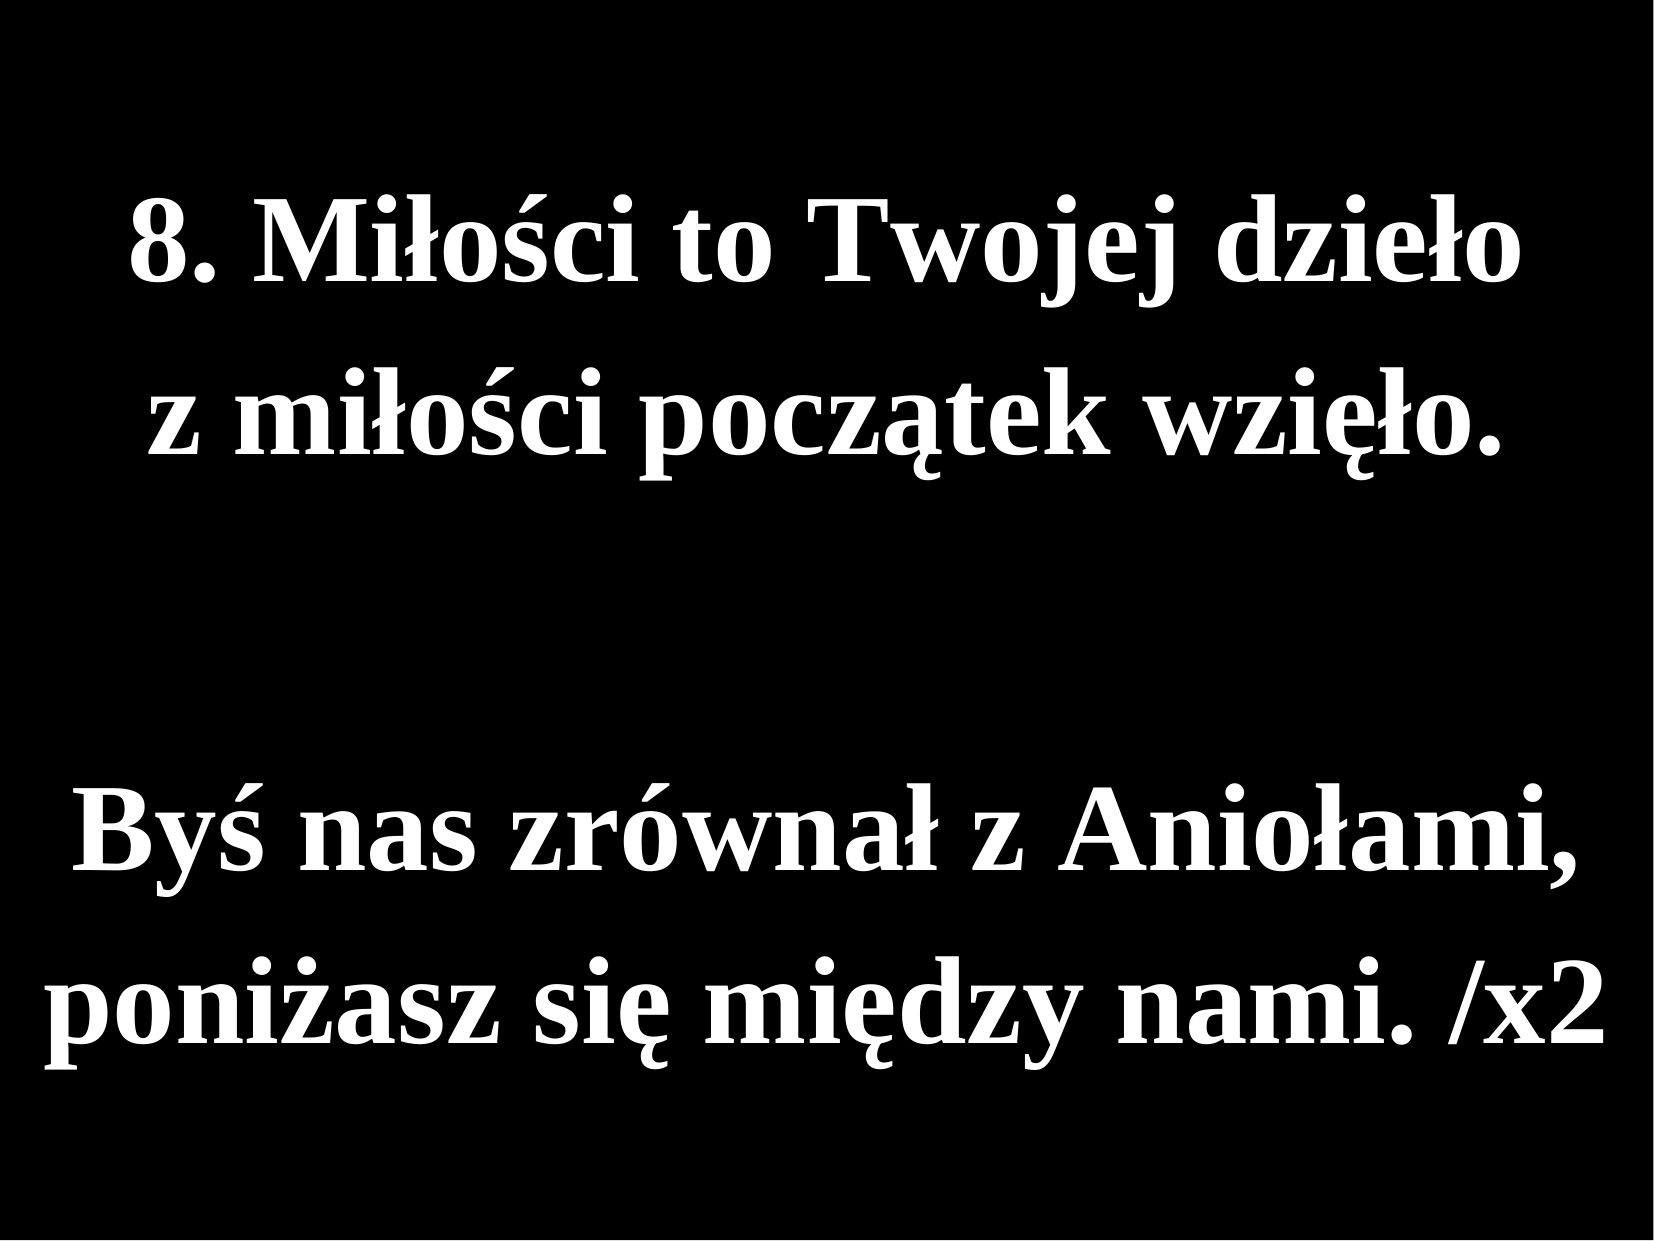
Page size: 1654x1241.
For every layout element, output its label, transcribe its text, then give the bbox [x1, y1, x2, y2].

title 8. Miłości to Twojej dzieło ppp z miłości początek wzięło. Byś nas zrównał z Aniołami, ppp poniżasz się między nami. /x2 [0, 0, 1654, 1241]
